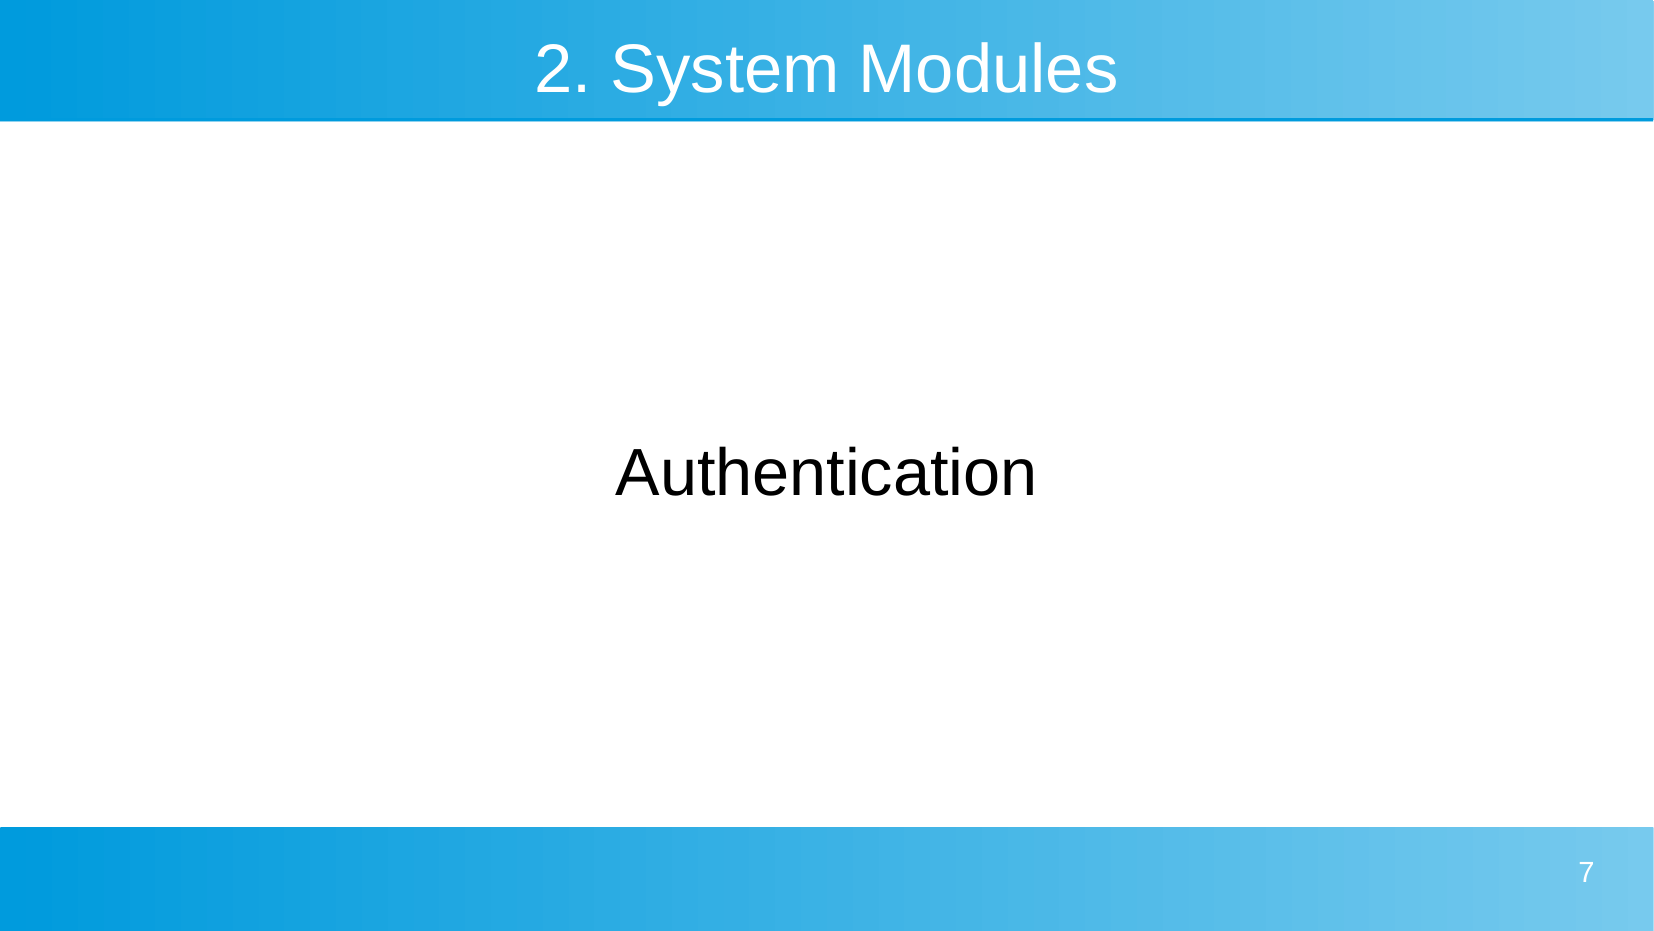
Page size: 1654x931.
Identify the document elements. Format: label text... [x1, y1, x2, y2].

title 2. System Modules [59, 29, 1595, 108]
subtitle Authentication [59, 177, 1595, 768]
